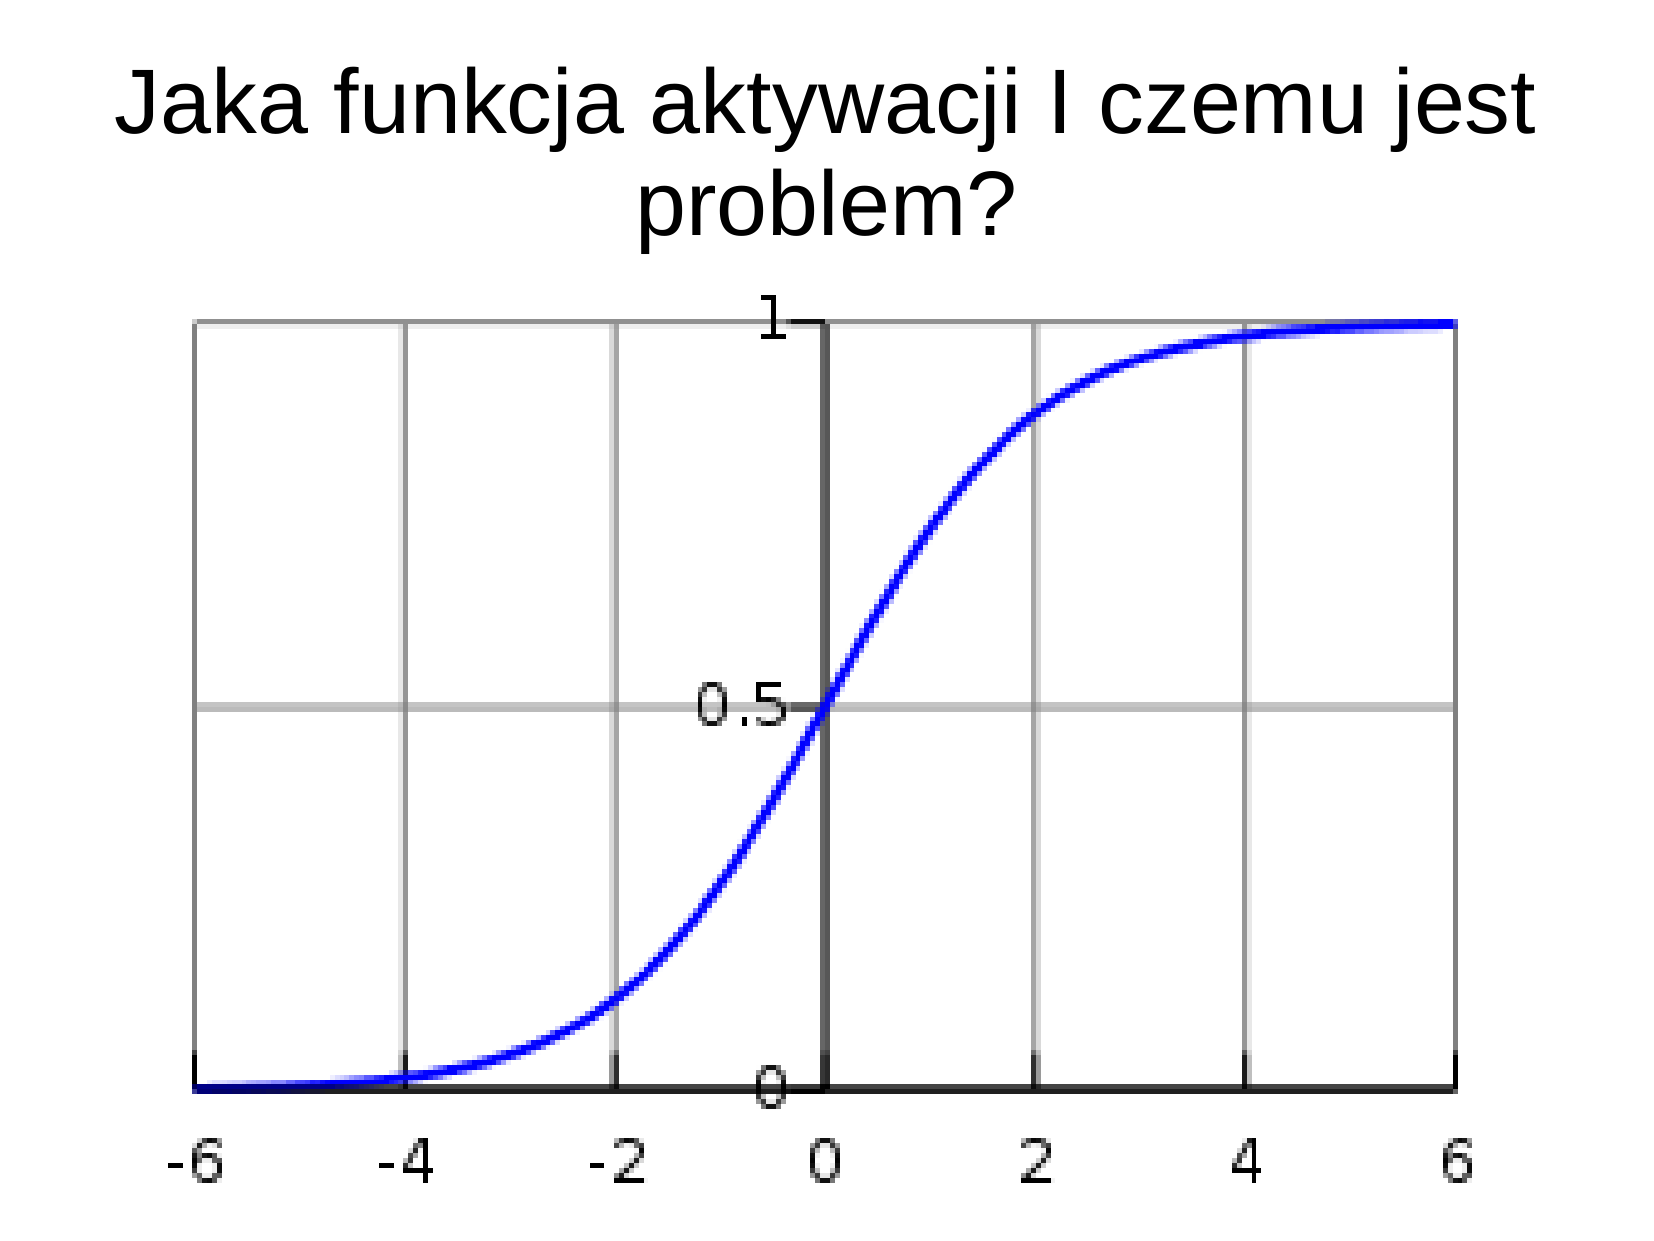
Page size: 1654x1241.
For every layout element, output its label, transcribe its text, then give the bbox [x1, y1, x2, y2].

picture [90, 256, 1561, 1237]
title Jaka funkcja aktywacji I czemu jest problem? [82, 49, 1571, 257]
